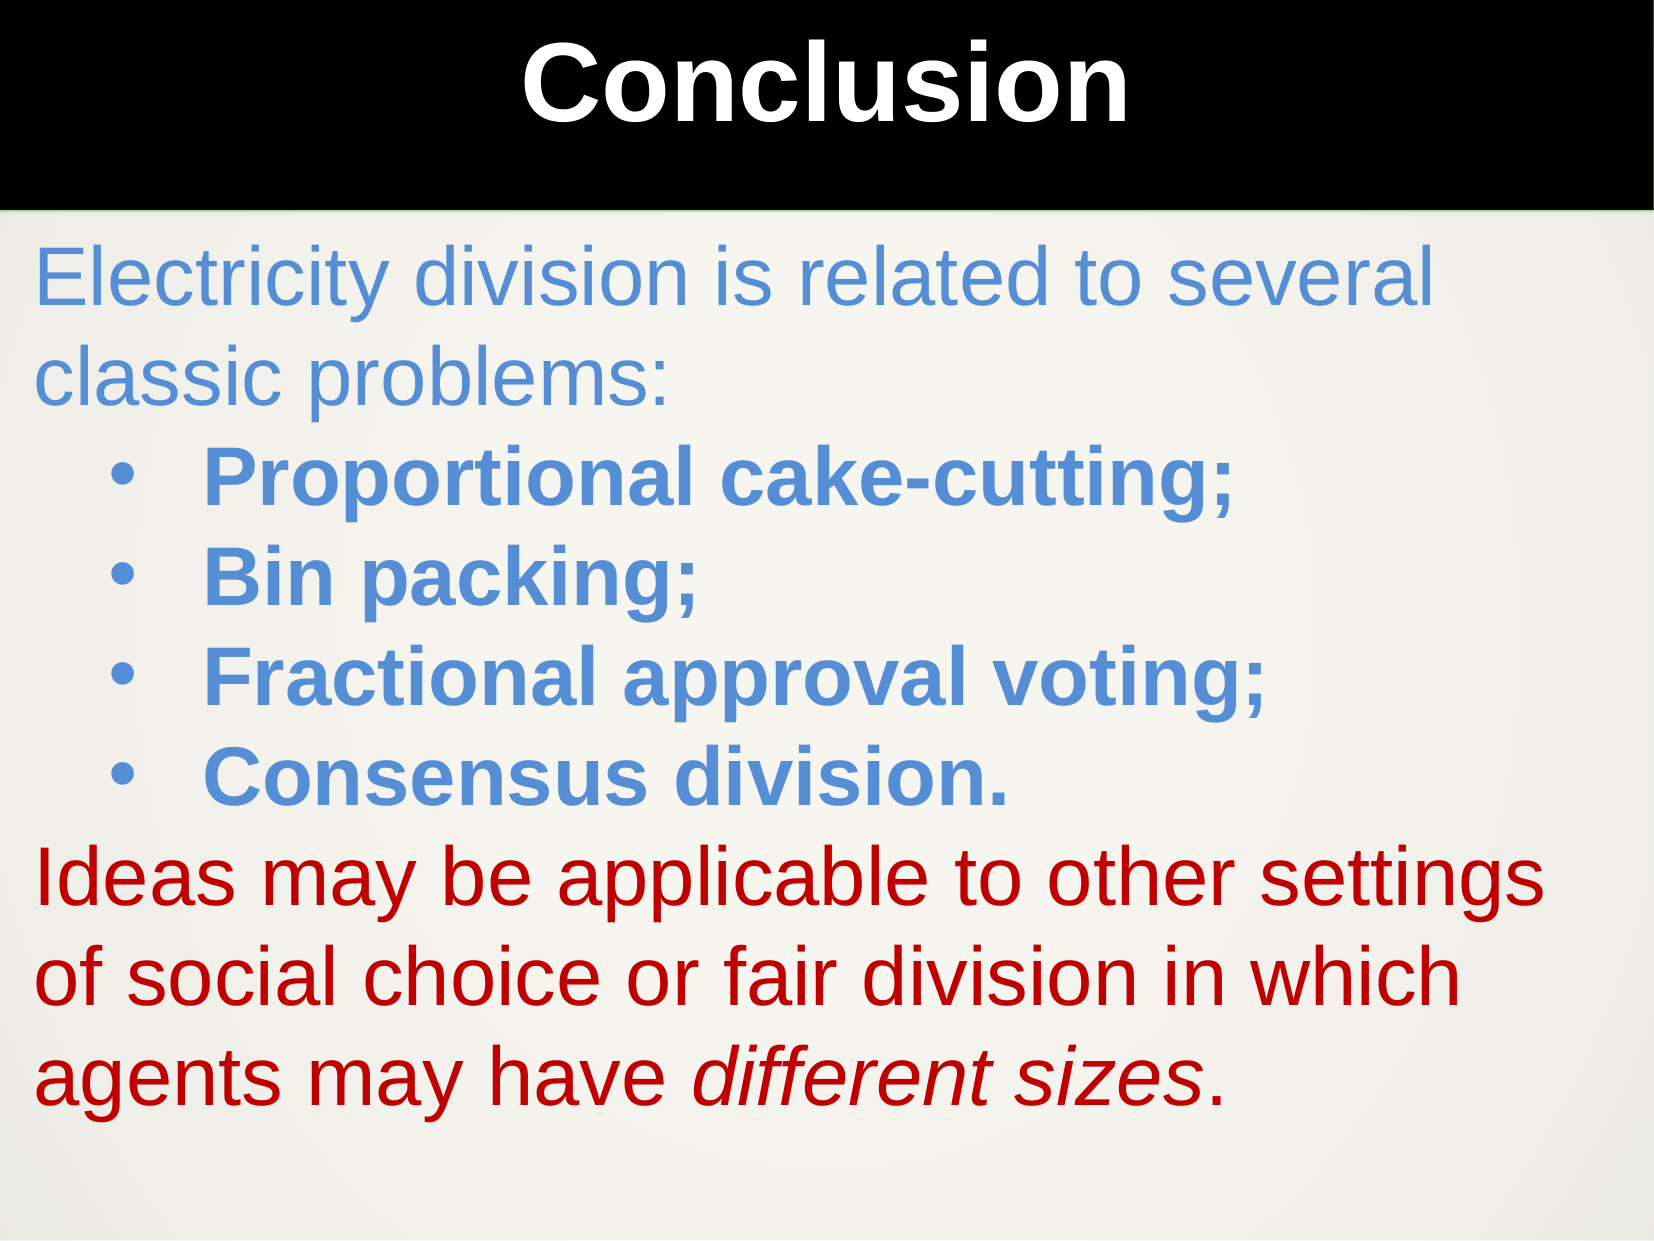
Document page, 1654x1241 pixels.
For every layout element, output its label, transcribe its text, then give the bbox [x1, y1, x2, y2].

title Conclusion [82, 49, 1571, 215]
text_box Electricity division is related to several classic problems: Proportional cake-cutting; Bin packing; Fractional approval voting; Consensus division. Ideas may be applicable to other settings of social choice or fair division in which agents may have different sizes. [18, 215, 1628, 1130]
